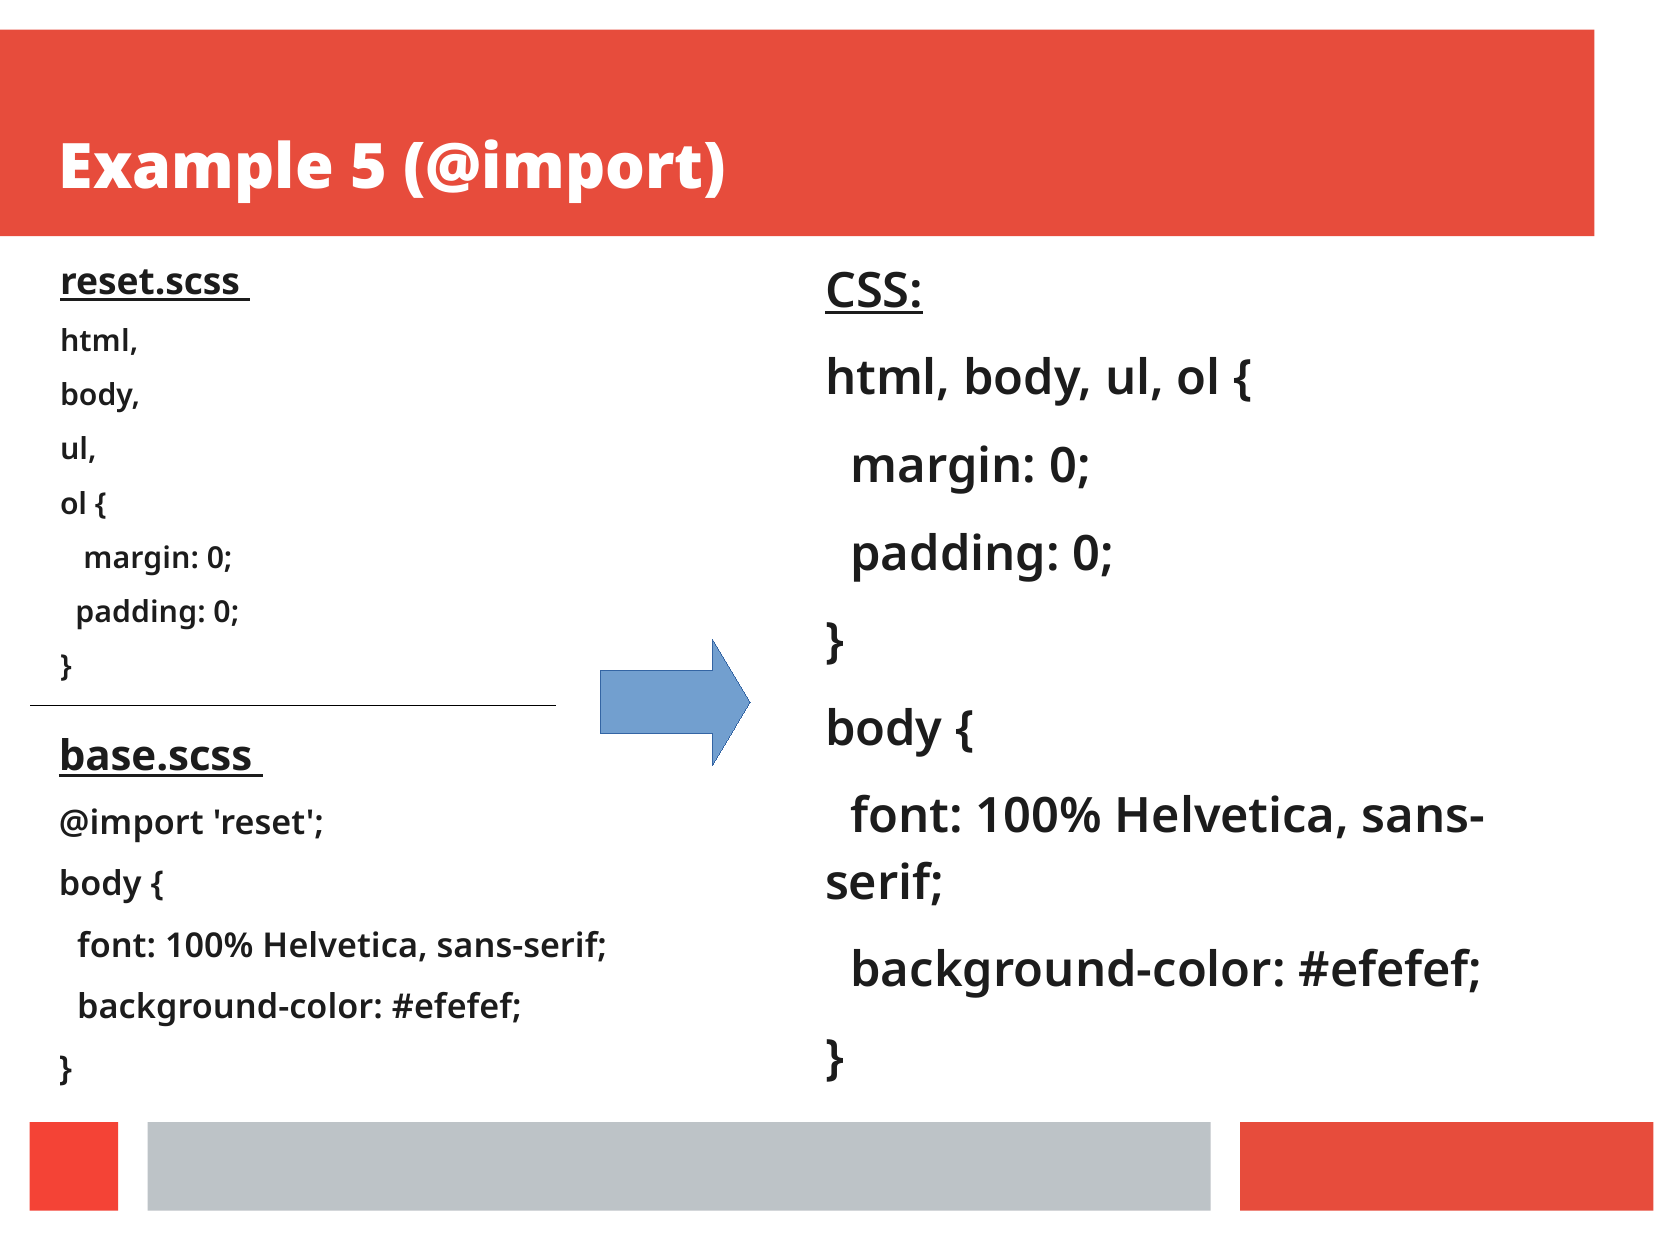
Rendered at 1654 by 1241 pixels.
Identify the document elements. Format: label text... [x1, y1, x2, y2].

list base.scss @import 'reset'; body { font: 100% Helvetica, sans-serif; background-color: #efefef; } [59, 725, 794, 1092]
text_box [600, 639, 751, 766]
list reset.scss html, body, ul, ol { margin: 0; padding: 0; } [60, 255, 794, 691]
title Example 5 (@import) [59, 59, 1595, 207]
list CSS: html, body, ul, ol { margin: 0; padding: 0; } body { font: 100% Helvetica, sans-serif; background-color: #efefef; } [825, 255, 1566, 1093]
